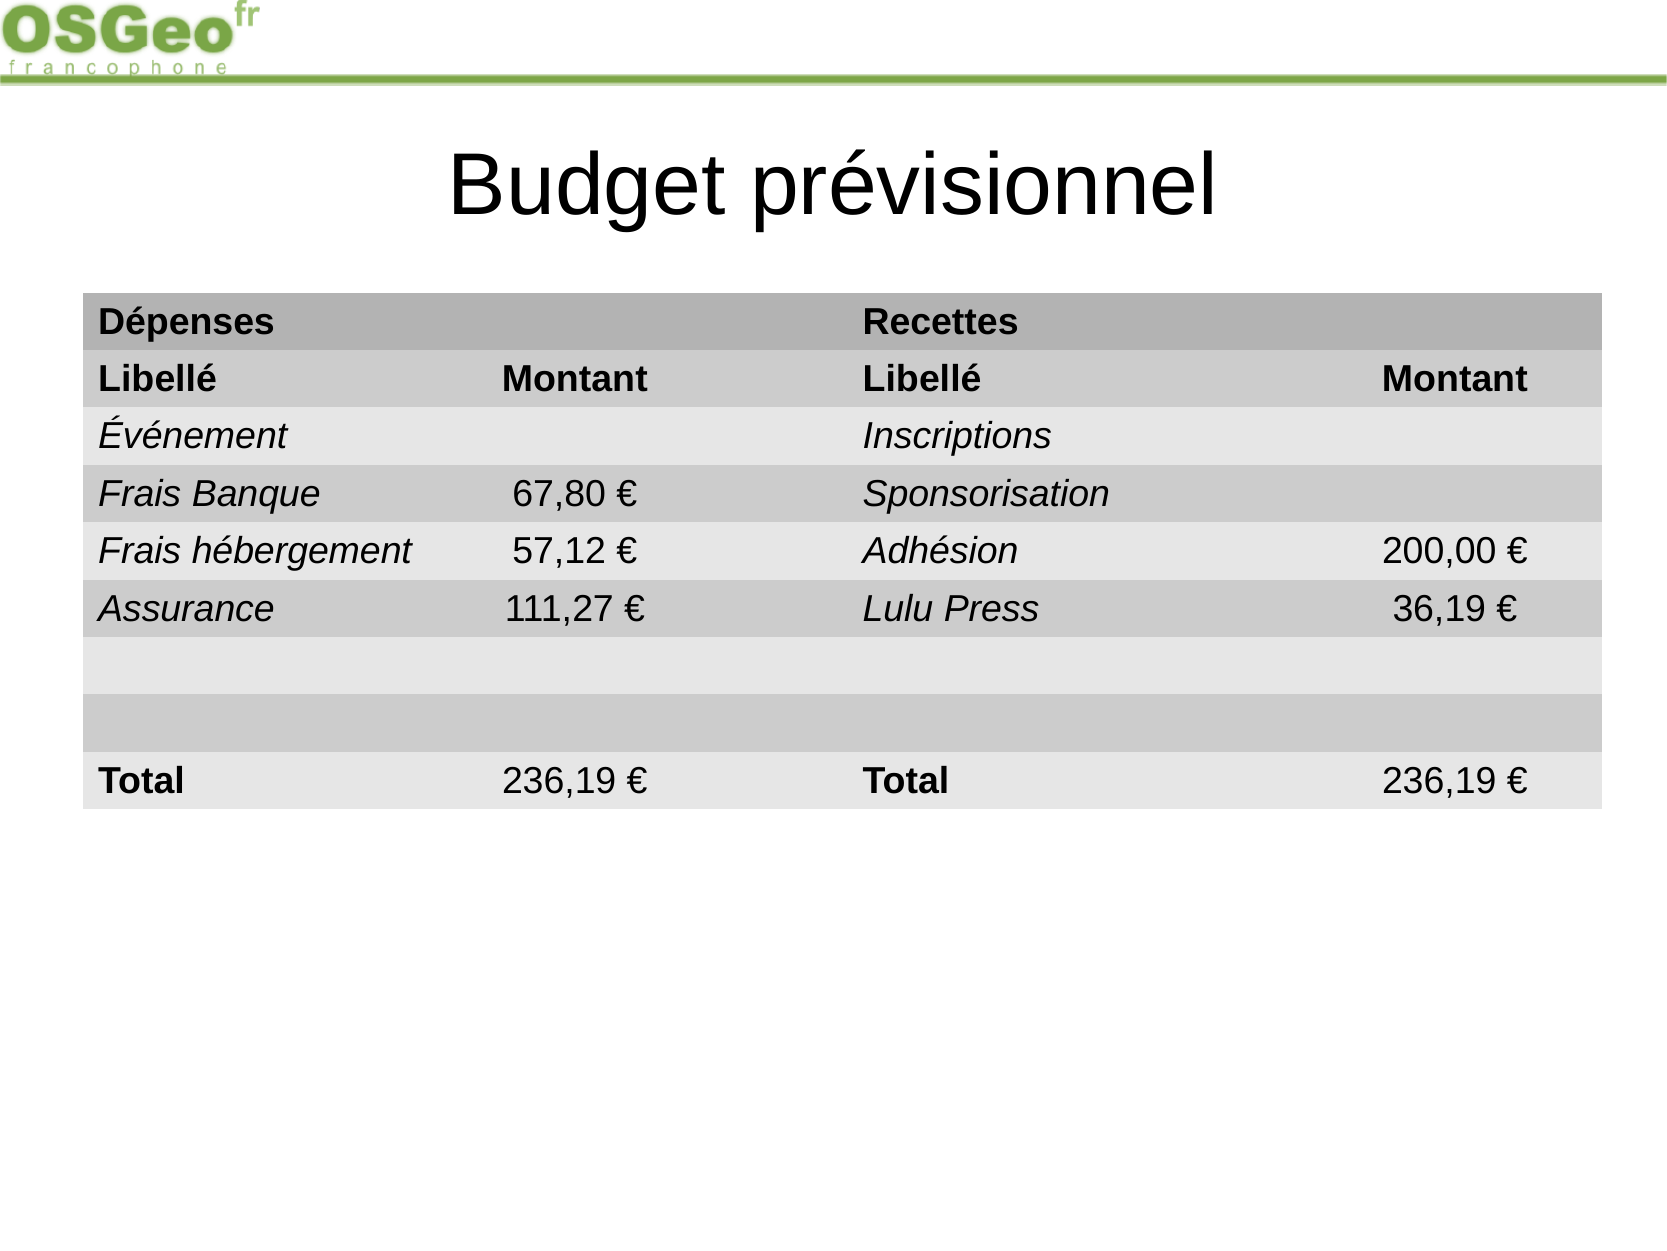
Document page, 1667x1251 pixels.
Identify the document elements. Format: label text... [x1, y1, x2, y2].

table_cell [721, 637, 848, 694]
table_cell Sponsorisation [848, 465, 1308, 522]
table_cell [428, 407, 721, 465]
table_cell [721, 752, 848, 809]
table_cell Total [83, 752, 428, 809]
table_cell Événement [83, 407, 428, 465]
table_cell 200,00 € [1308, 522, 1602, 580]
table_cell Frais Banque [83, 465, 428, 522]
table_cell 236,19 € [1308, 752, 1602, 809]
table_cell [721, 407, 848, 465]
table_cell Montant [428, 350, 721, 407]
table_header [721, 293, 848, 350]
table_cell Lulu Press [848, 580, 1308, 637]
table_cell Libellé [83, 350, 428, 407]
table_header Dépenses [83, 293, 721, 350]
table_cell Total [848, 752, 1308, 809]
table_cell [83, 637, 428, 694]
table_cell [848, 694, 1308, 752]
table_cell [1308, 407, 1602, 465]
table_cell 67,80 € [428, 465, 721, 522]
table_cell Assurance [83, 580, 428, 637]
title Budget prévisionnel [83, 79, 1584, 289]
picture [0, 0, 1667, 86]
table_cell [721, 465, 848, 522]
table_cell Libellé [848, 350, 1308, 407]
table_cell Montant [1308, 350, 1602, 407]
table_cell [848, 637, 1308, 694]
table_cell [1308, 637, 1602, 694]
table_cell [428, 637, 721, 694]
table_cell Adhésion [848, 522, 1308, 580]
table_header Recettes [848, 293, 1602, 350]
table_cell [83, 694, 428, 752]
table_cell [721, 522, 848, 580]
table_cell [1308, 465, 1602, 522]
table_cell [1308, 694, 1602, 752]
table_cell 111,27 € [428, 580, 721, 637]
table_cell [721, 694, 848, 752]
table_cell 36,19 € [1308, 580, 1602, 637]
table_cell [721, 350, 848, 407]
table_cell 236,19 € [428, 752, 721, 809]
table_cell [721, 580, 848, 637]
table_cell 57,12 € [428, 522, 721, 580]
table_cell Inscriptions [848, 407, 1308, 465]
table_cell Frais hébergement [83, 522, 428, 580]
table_cell [428, 694, 721, 752]
